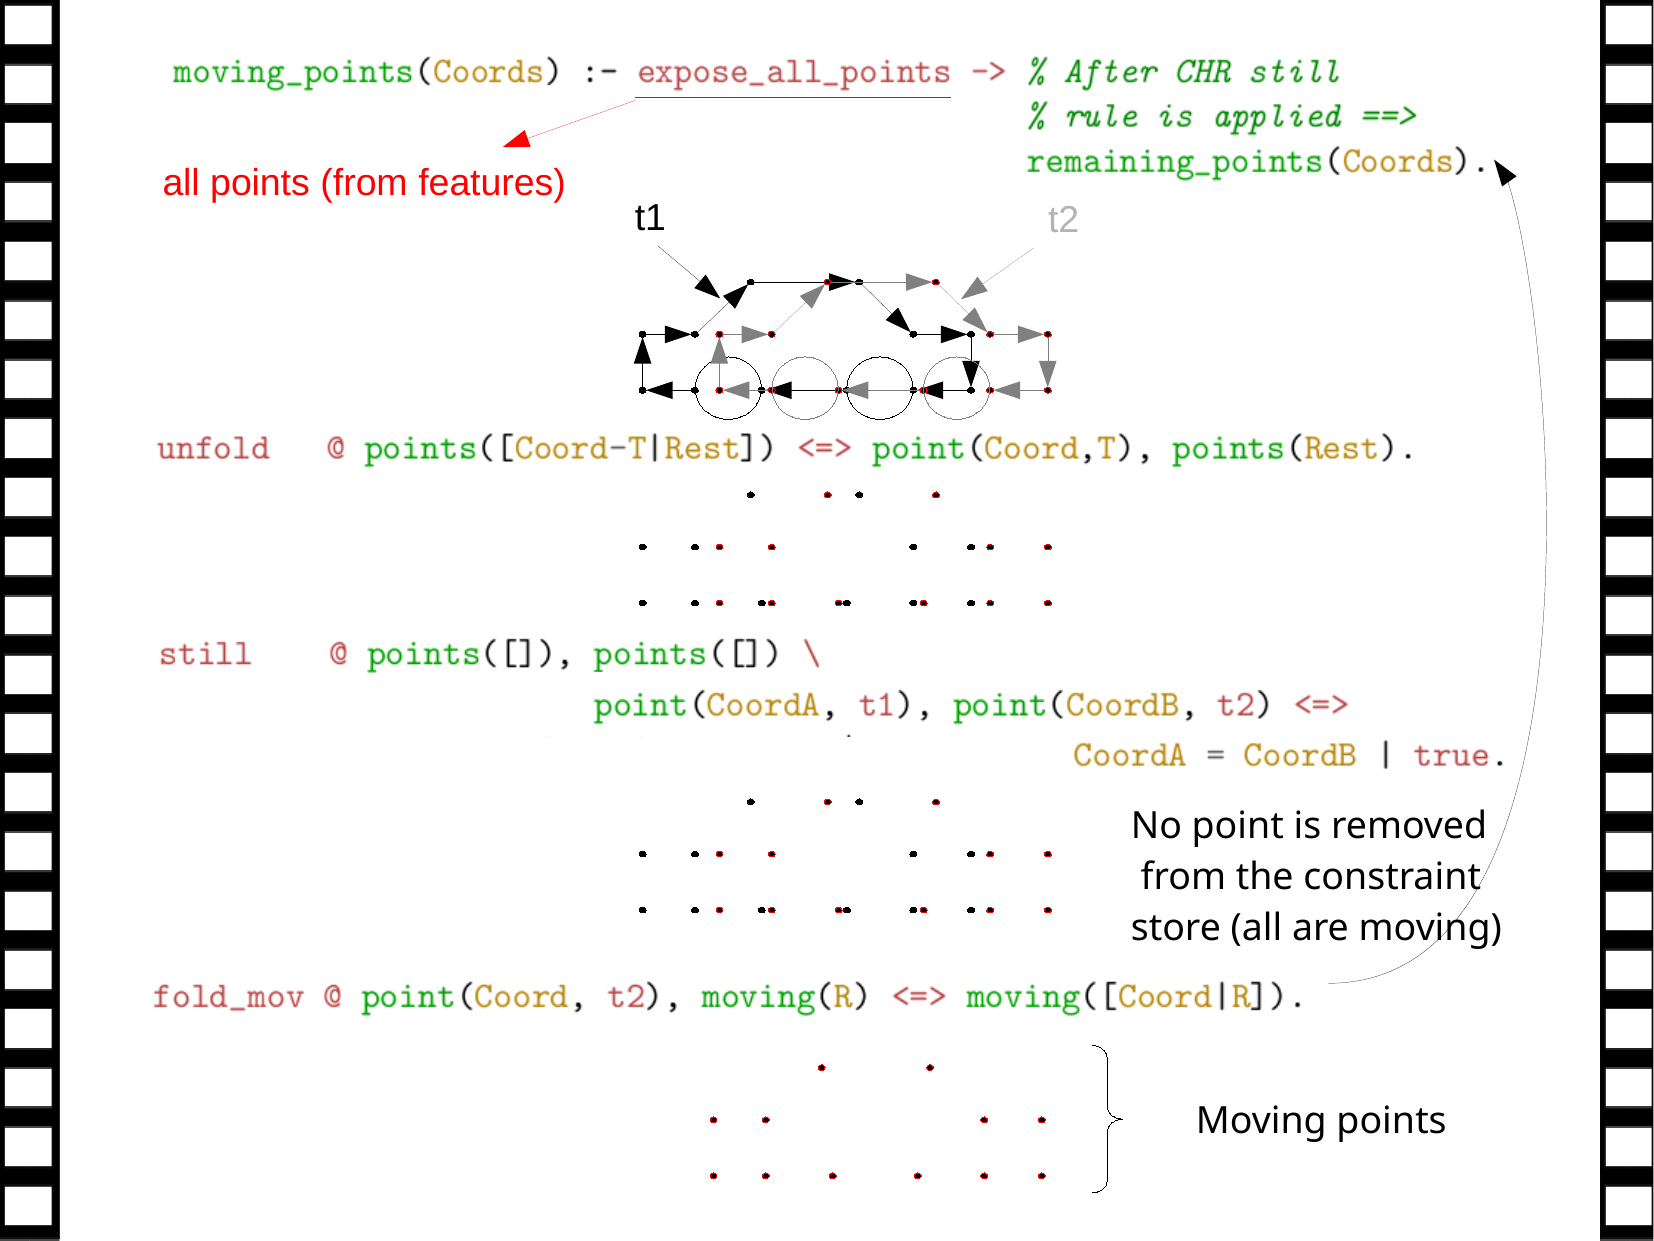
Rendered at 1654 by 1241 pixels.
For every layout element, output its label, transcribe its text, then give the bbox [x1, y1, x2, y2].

text_box [768, 851, 776, 857]
picture [1600, 0, 1654, 1241]
text_box [909, 907, 917, 913]
text_box [716, 600, 723, 606]
picture [165, 32, 1495, 184]
text_box [986, 851, 994, 857]
text_box [747, 798, 755, 805]
text_box [920, 907, 928, 913]
text_box [758, 600, 766, 606]
text_box [835, 907, 851, 913]
text_box [909, 851, 917, 857]
text_box [710, 1172, 717, 1179]
text_box [762, 1116, 770, 1123]
text_box [762, 1172, 770, 1179]
text_box [758, 907, 766, 913]
text_box [691, 907, 699, 913]
text_box [715, 387, 723, 394]
text_box [920, 387, 928, 394]
text_box [967, 544, 975, 550]
text_box [747, 279, 755, 285]
text_box [716, 851, 723, 857]
text_box [926, 1064, 934, 1071]
picture [1517, 732, 1536, 791]
text_box [768, 331, 776, 338]
picture [0, 0, 60, 1241]
text_box [829, 1172, 837, 1179]
text_box [716, 544, 723, 550]
text_box [920, 600, 928, 606]
text_box [909, 600, 917, 606]
text_box [639, 544, 647, 550]
text_box [980, 1172, 988, 1179]
text_box [1044, 331, 1052, 338]
text_box [691, 544, 699, 550]
text_box [1044, 387, 1052, 394]
text_box [1044, 907, 1052, 913]
text_box [716, 907, 723, 913]
text_box [768, 544, 776, 550]
text_box [824, 799, 832, 805]
text_box [1038, 1172, 1046, 1179]
text_box [639, 907, 647, 913]
text_box [967, 387, 975, 394]
text_box [932, 799, 940, 805]
text_box [1044, 851, 1052, 857]
text_box [710, 1116, 717, 1123]
picture [153, 620, 1529, 791]
text_box [986, 331, 994, 338]
text_box No point is removed from the constraint store (all are moving) [1437, 837, 1503, 942]
text_box [986, 600, 994, 606]
text_box [855, 491, 863, 498]
text_box [914, 1172, 922, 1179]
text_box [639, 600, 647, 606]
text_box [824, 279, 831, 285]
text_box [1044, 600, 1052, 606]
text_box [835, 387, 842, 394]
text_box [967, 851, 975, 857]
text_box [909, 331, 917, 338]
text_box [639, 331, 646, 338]
text_box [967, 907, 975, 913]
text_box [768, 600, 776, 606]
text_box [967, 600, 975, 606]
text_box [932, 491, 940, 498]
text_box [1038, 1116, 1046, 1123]
text_box [691, 600, 699, 606]
text_box all points (from features) [147, 154, 582, 212]
text_box Moving points [1181, 1086, 1445, 1147]
text_box [818, 1064, 826, 1071]
text_box [824, 491, 832, 498]
text_box [639, 387, 646, 394]
text_box [747, 491, 755, 498]
text_box [1044, 544, 1052, 550]
text_box [768, 907, 776, 913]
text_box No point is removed from the constraint store (all are moving) [1116, 791, 1503, 942]
text_box t1 [620, 188, 709, 246]
text_box [639, 851, 647, 857]
text_box [986, 544, 994, 550]
text_box [691, 331, 699, 338]
text_box [855, 798, 863, 805]
picture [147, 425, 1447, 485]
text_box [980, 1116, 988, 1123]
picture [147, 938, 1329, 1028]
text_box [986, 907, 994, 913]
text_box t2 [1033, 191, 1123, 249]
text_box [909, 544, 917, 550]
text_box [967, 331, 975, 338]
text_box [835, 600, 851, 606]
text_box [715, 331, 723, 338]
text_box [691, 851, 699, 857]
text_box [932, 279, 940, 285]
